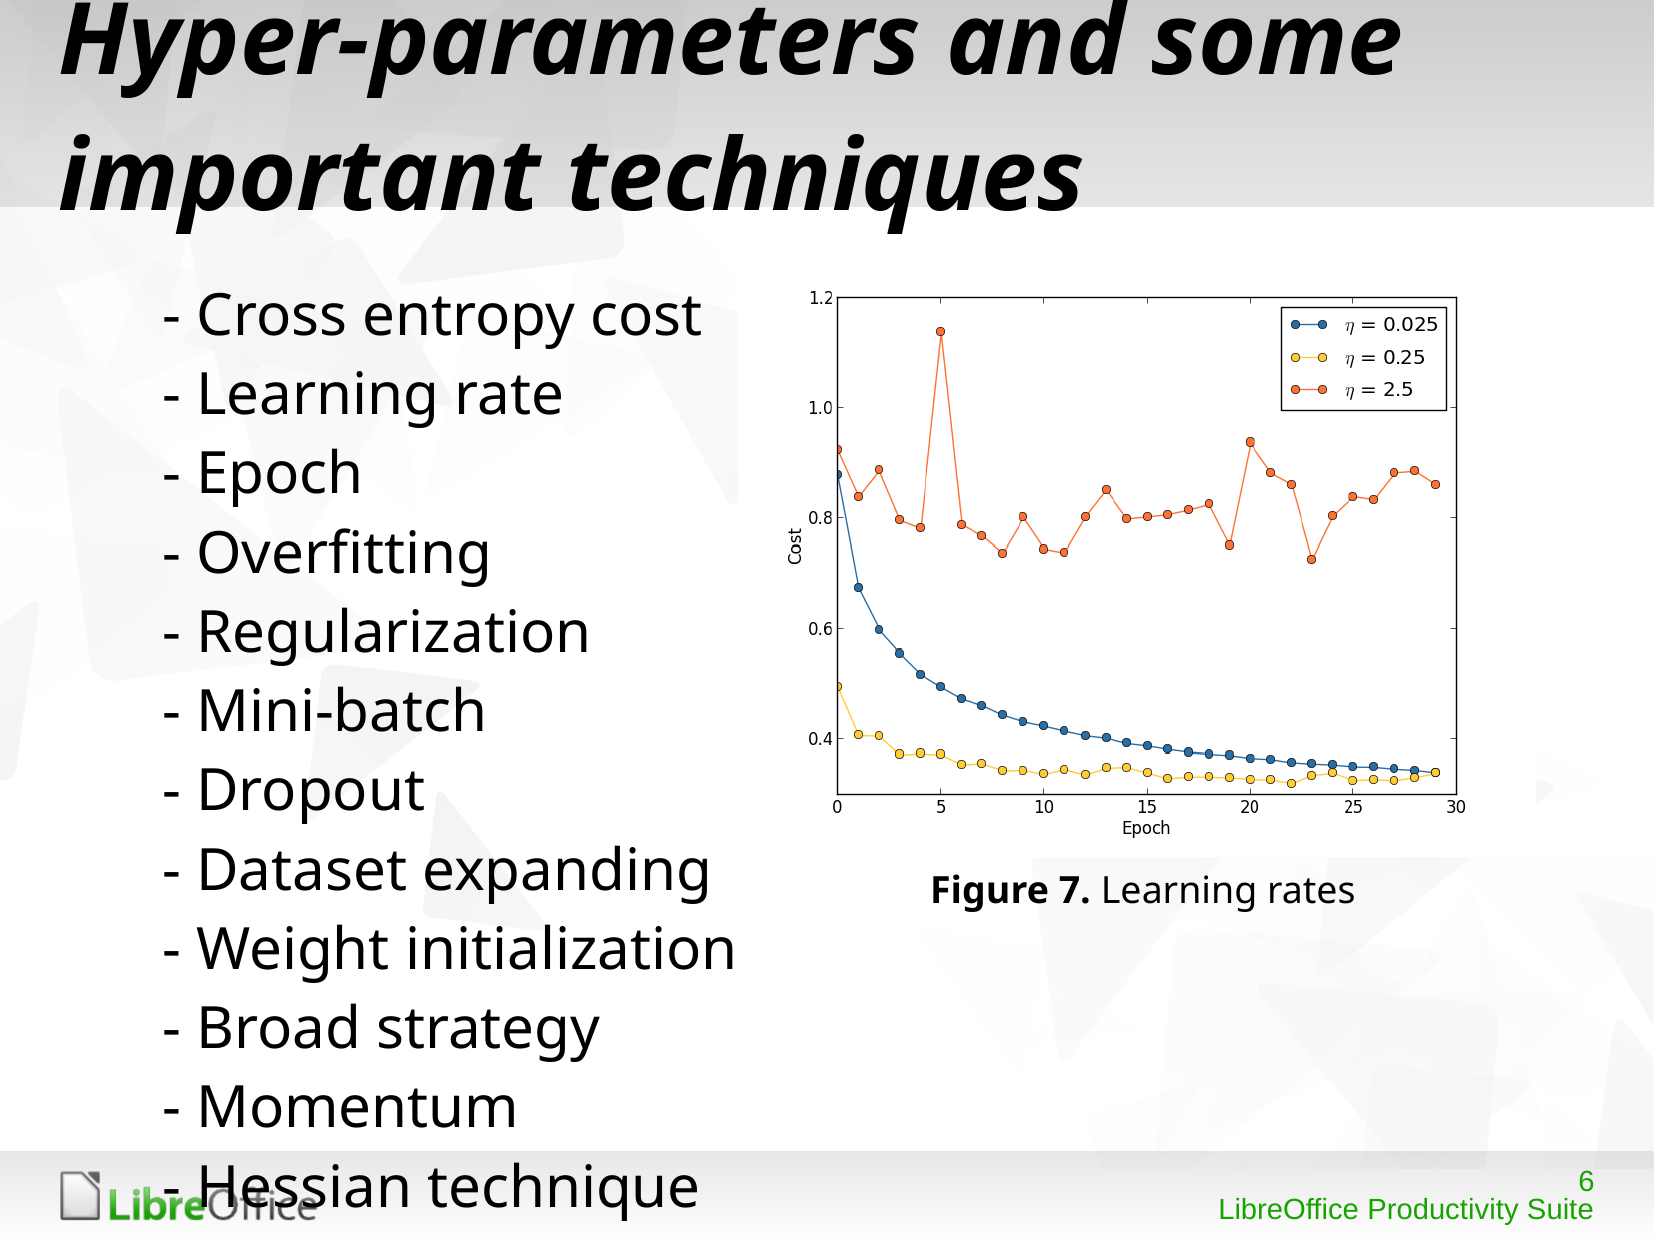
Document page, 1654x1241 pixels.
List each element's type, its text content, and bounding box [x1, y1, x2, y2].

text_box Figure 7. Learning rates [1063, 857, 1388, 917]
text_box - Cross entropy cost - Learning rate - Epoch - Overfitting - Regularization - Mini-batch - Dropout - Dataset expanding - Weight initialization - Broad strategy - Momentum - Hessian technique [147, 265, 1063, 1241]
picture [41, 1152, 147, 1240]
title Hyper-parameters and some important techniques [59, 0, 1595, 224]
picture [0, 0, 1654, 1169]
